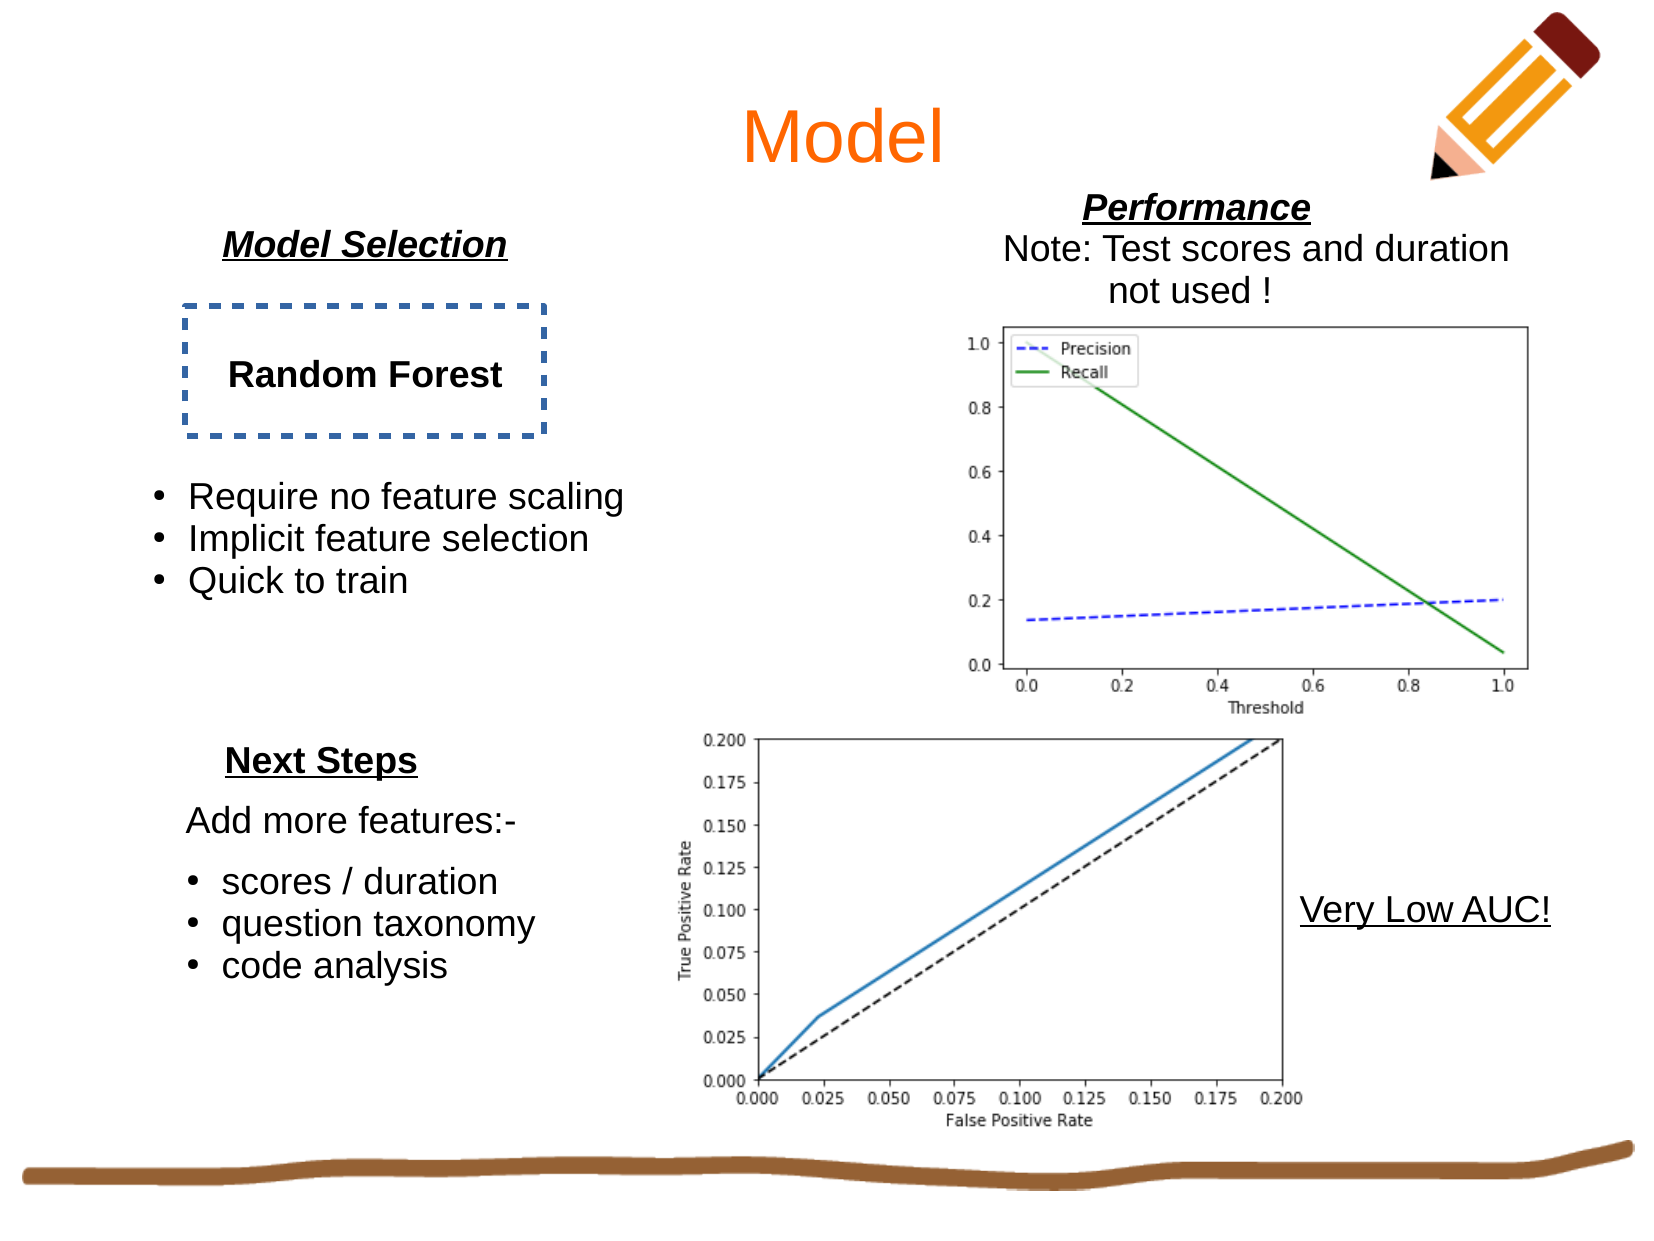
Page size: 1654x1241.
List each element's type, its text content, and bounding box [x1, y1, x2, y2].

text_box Model Selection [207, 215, 523, 272]
text_box Add more features:- [170, 792, 532, 849]
picture [22, 311, 1635, 1191]
text_box Performance [1067, 179, 1327, 220]
text_box Very Low AUC! [1284, 881, 1567, 938]
text_box Note: Test scores and duration not used ! [988, 220, 1542, 311]
text_box Require no feature scaling Implicit feature selection Quick to train [137, 468, 640, 608]
text_box scores / duration question taxonomy code analysis [171, 853, 766, 993]
picture [1430, 12, 1601, 181]
text_box [185, 306, 544, 436]
title Model [651, 75, 1035, 198]
text_box Next Steps [209, 732, 433, 789]
